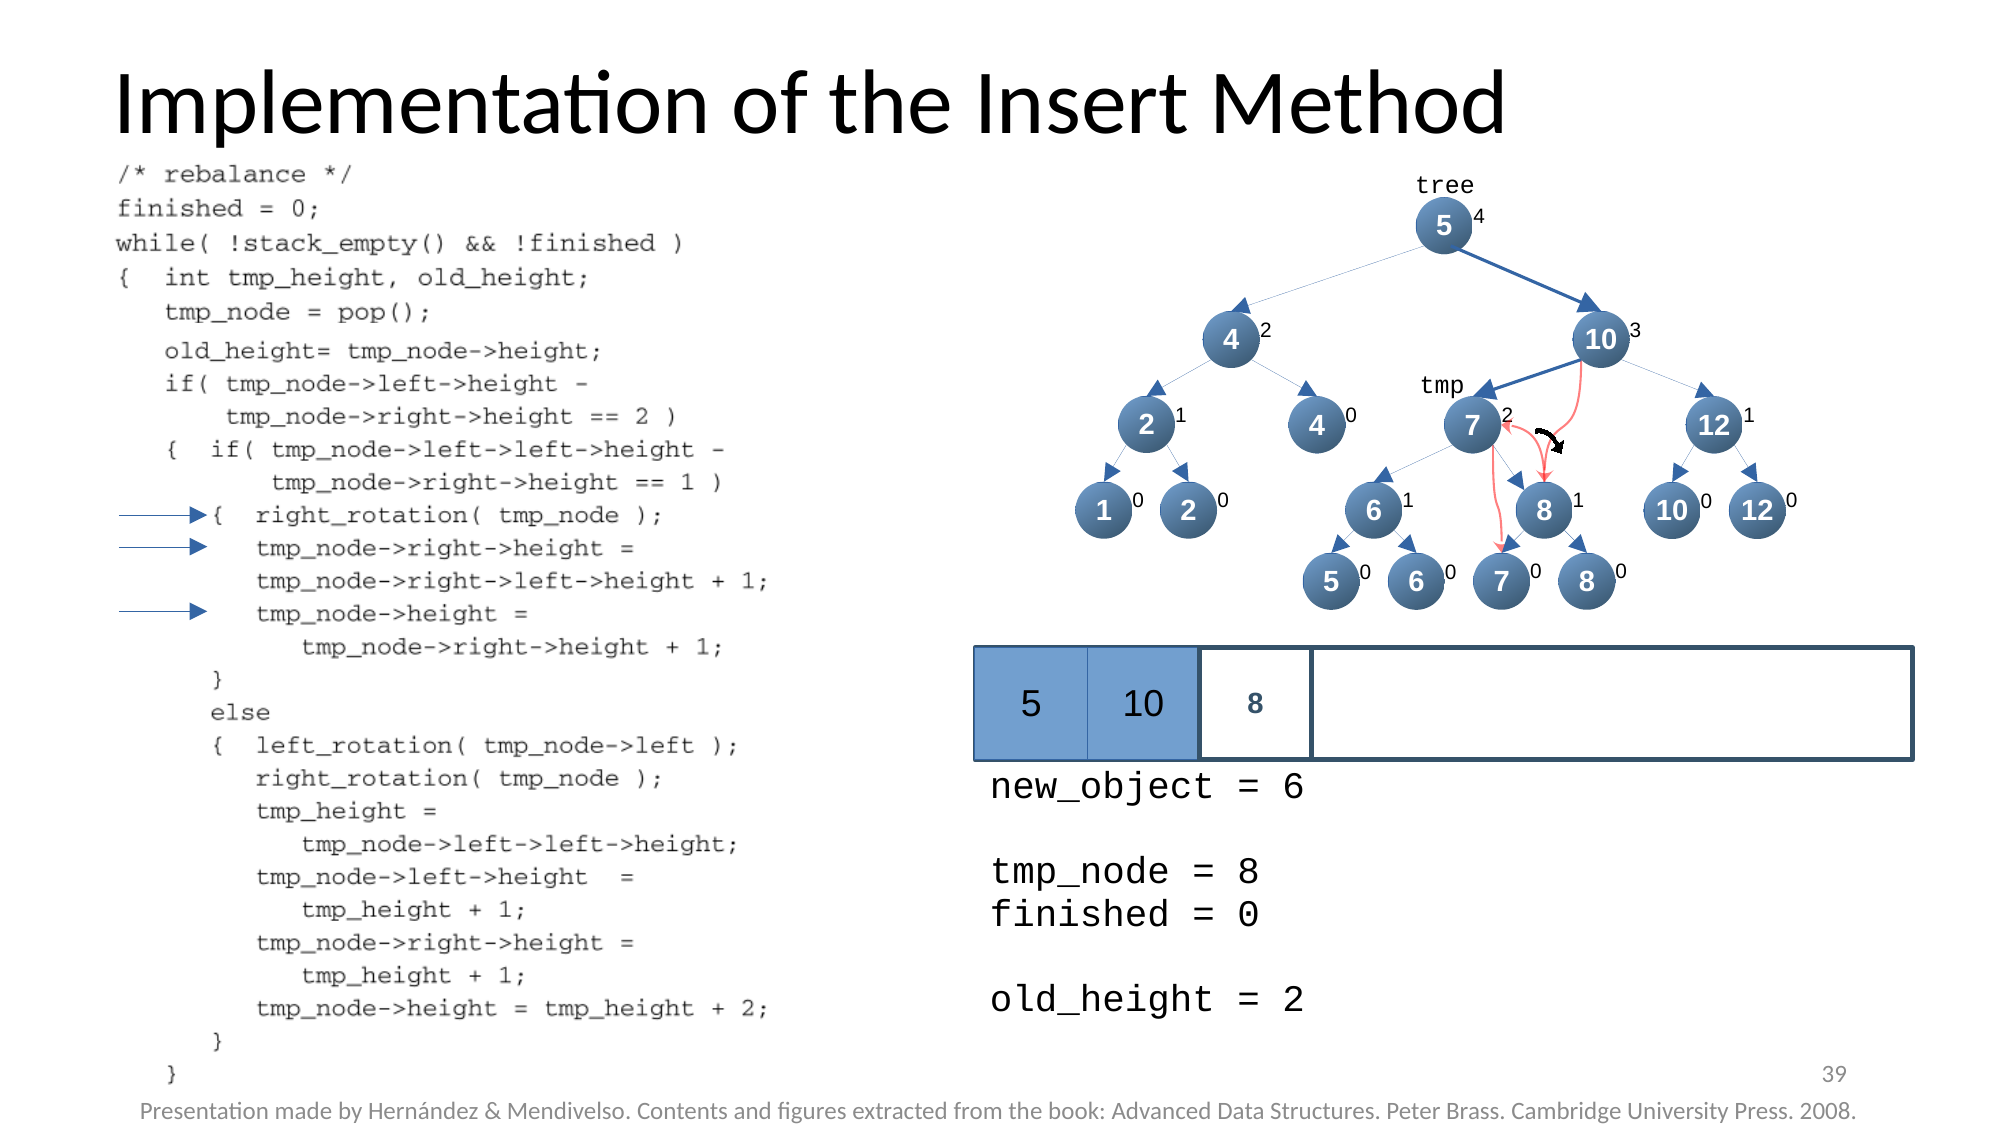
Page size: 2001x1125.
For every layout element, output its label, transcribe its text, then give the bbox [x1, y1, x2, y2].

text_box 0 [1615, 552, 1630, 591]
text_box 2 [1160, 481, 1217, 539]
text_box 8 [1515, 481, 1572, 539]
text_box 6 [1345, 481, 1402, 539]
text_box 10 [1572, 311, 1629, 368]
text_box 8 [1558, 552, 1615, 610]
text_box 5 [1415, 197, 1473, 255]
text_box 8 [1199, 647, 1312, 760]
text_box 1 [1075, 481, 1132, 539]
text_box 2 [1501, 426, 1510, 435]
text_box 4 [1473, 197, 1488, 236]
text_box 10 [1643, 482, 1700, 539]
text_box 1 [1743, 396, 1758, 435]
text_box 3 [1629, 311, 1644, 350]
text_box 4 [1288, 396, 1345, 454]
text_box 7 [1473, 552, 1530, 610]
text_box 2 [1501, 396, 1516, 435]
text_box [1535, 428, 1564, 454]
text_box 12 [1685, 396, 1743, 454]
text_box tmp [1404, 365, 1480, 409]
text_box 0 [1217, 481, 1232, 520]
text_box 0 [1700, 482, 1715, 521]
text_box 1 [1174, 395, 1190, 435]
text_box 6 [1387, 552, 1444, 610]
text_box 10 [1088, 647, 1199, 760]
text_box 0 [1530, 552, 1545, 591]
text_box 12 [1728, 482, 1785, 539]
text_box 4 [1202, 311, 1260, 368]
text_box 0 [1444, 552, 1460, 592]
text_box 2 [1118, 395, 1174, 453]
text_box 0 [1345, 395, 1360, 435]
text_box 0 [1785, 481, 1801, 520]
text_box Presentation made by Hernández & Mendivelso. Contents and figures extracted from the book: Advanced Data Structures. Peter Brass. Cambridge University Press. 2008. [0, 1100, 2000, 1119]
title Implementation of the Insert Method [113, 2, 1839, 152]
text_box 1 [1572, 481, 1587, 520]
text_box 0 [1132, 481, 1147, 520]
text_box 7 [1444, 396, 1501, 454]
text_box 5 [1302, 552, 1359, 610]
text_box new_object = 6 tmp_node = 8 finished = 0 old_height = 2 [975, 759, 1913, 1030]
text_box 2 [1260, 311, 1275, 350]
text_box 0 [1359, 552, 1374, 592]
text_box tree [1400, 165, 1490, 209]
text_box 5 [974, 647, 1088, 760]
picture [108, 151, 822, 1093]
text_box 1 [1402, 481, 1417, 520]
